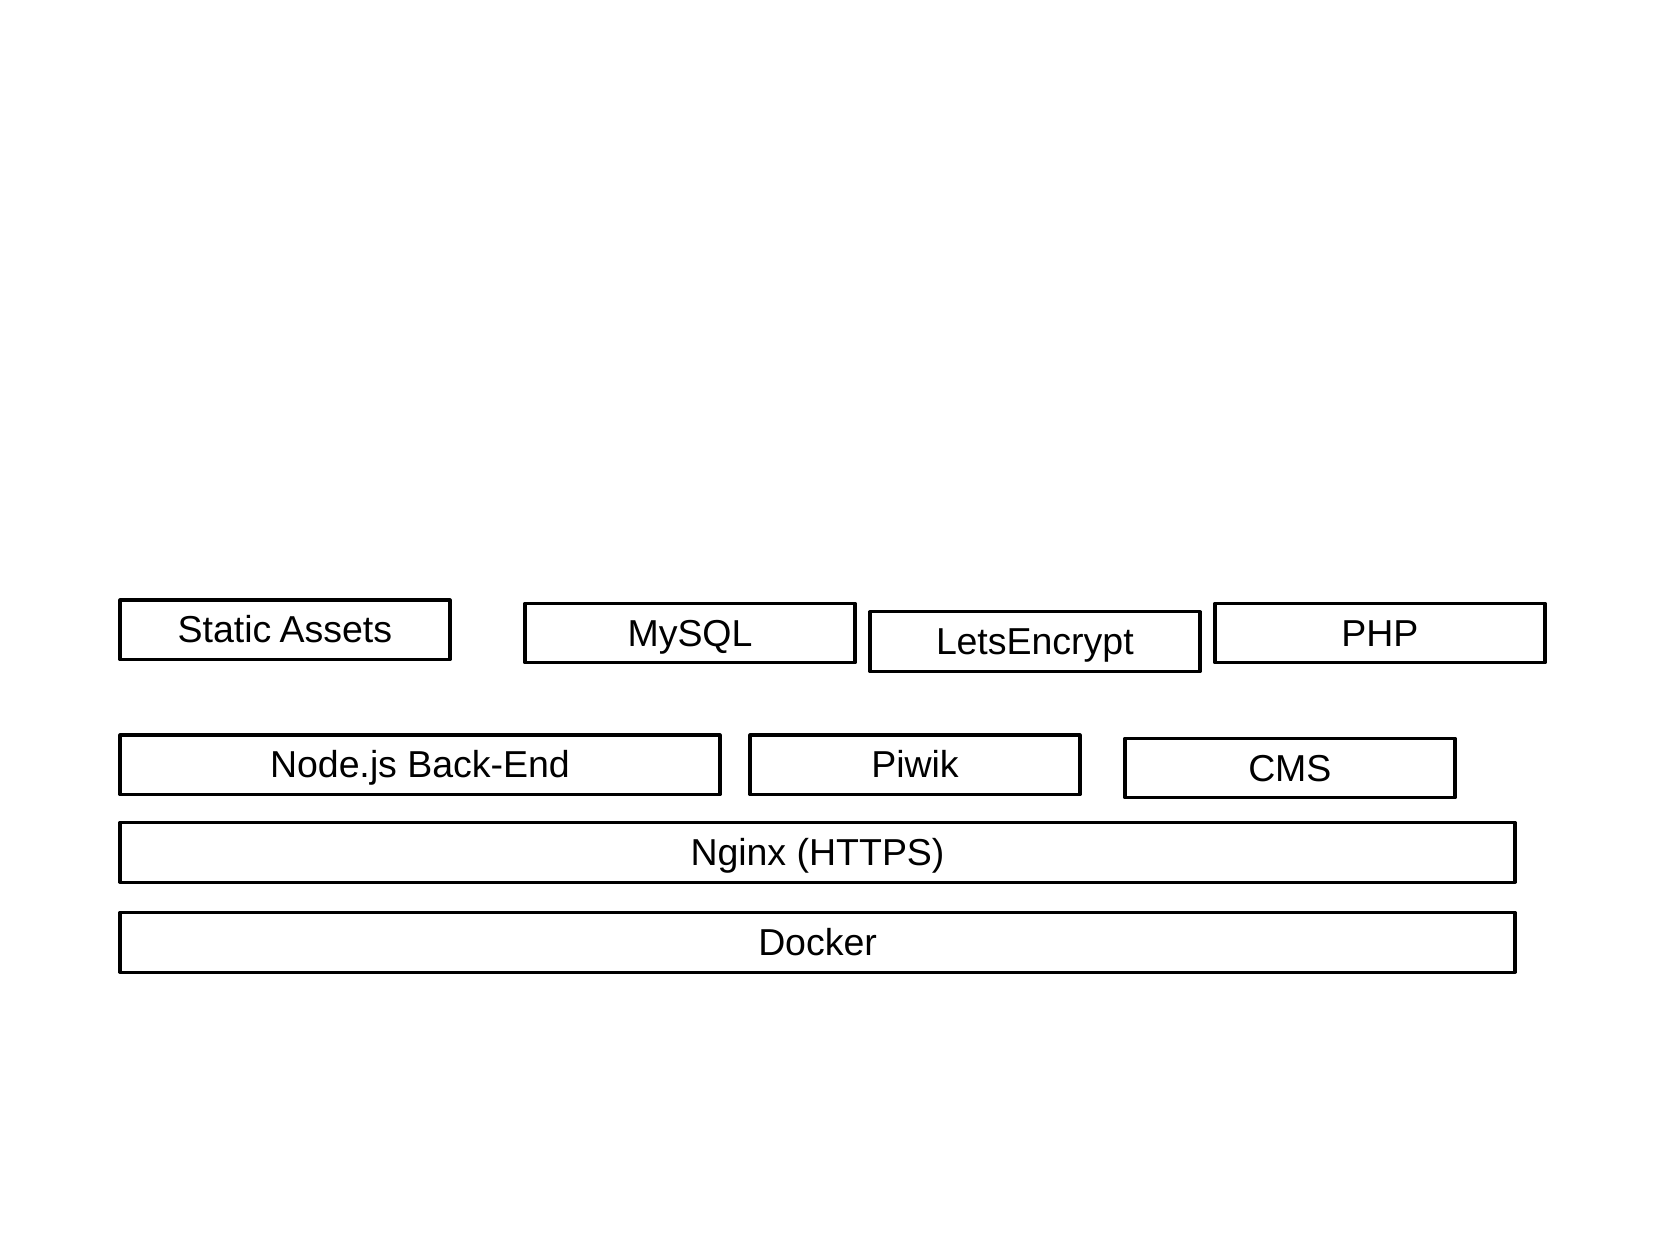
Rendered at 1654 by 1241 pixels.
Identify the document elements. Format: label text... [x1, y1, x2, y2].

text_box MySQL [525, 603, 856, 661]
text_box Docker [120, 912, 1516, 970]
text_box Node.js Back-End [120, 735, 721, 792]
text_box Piwik [750, 735, 1081, 792]
text_box CMS [1125, 738, 1456, 796]
text_box LetsEncrypt [870, 611, 1201, 669]
text_box PHP [1215, 603, 1546, 661]
text_box Static Assets [120, 600, 451, 657]
text_box Nginx (HTTPS) [120, 822, 1516, 880]
